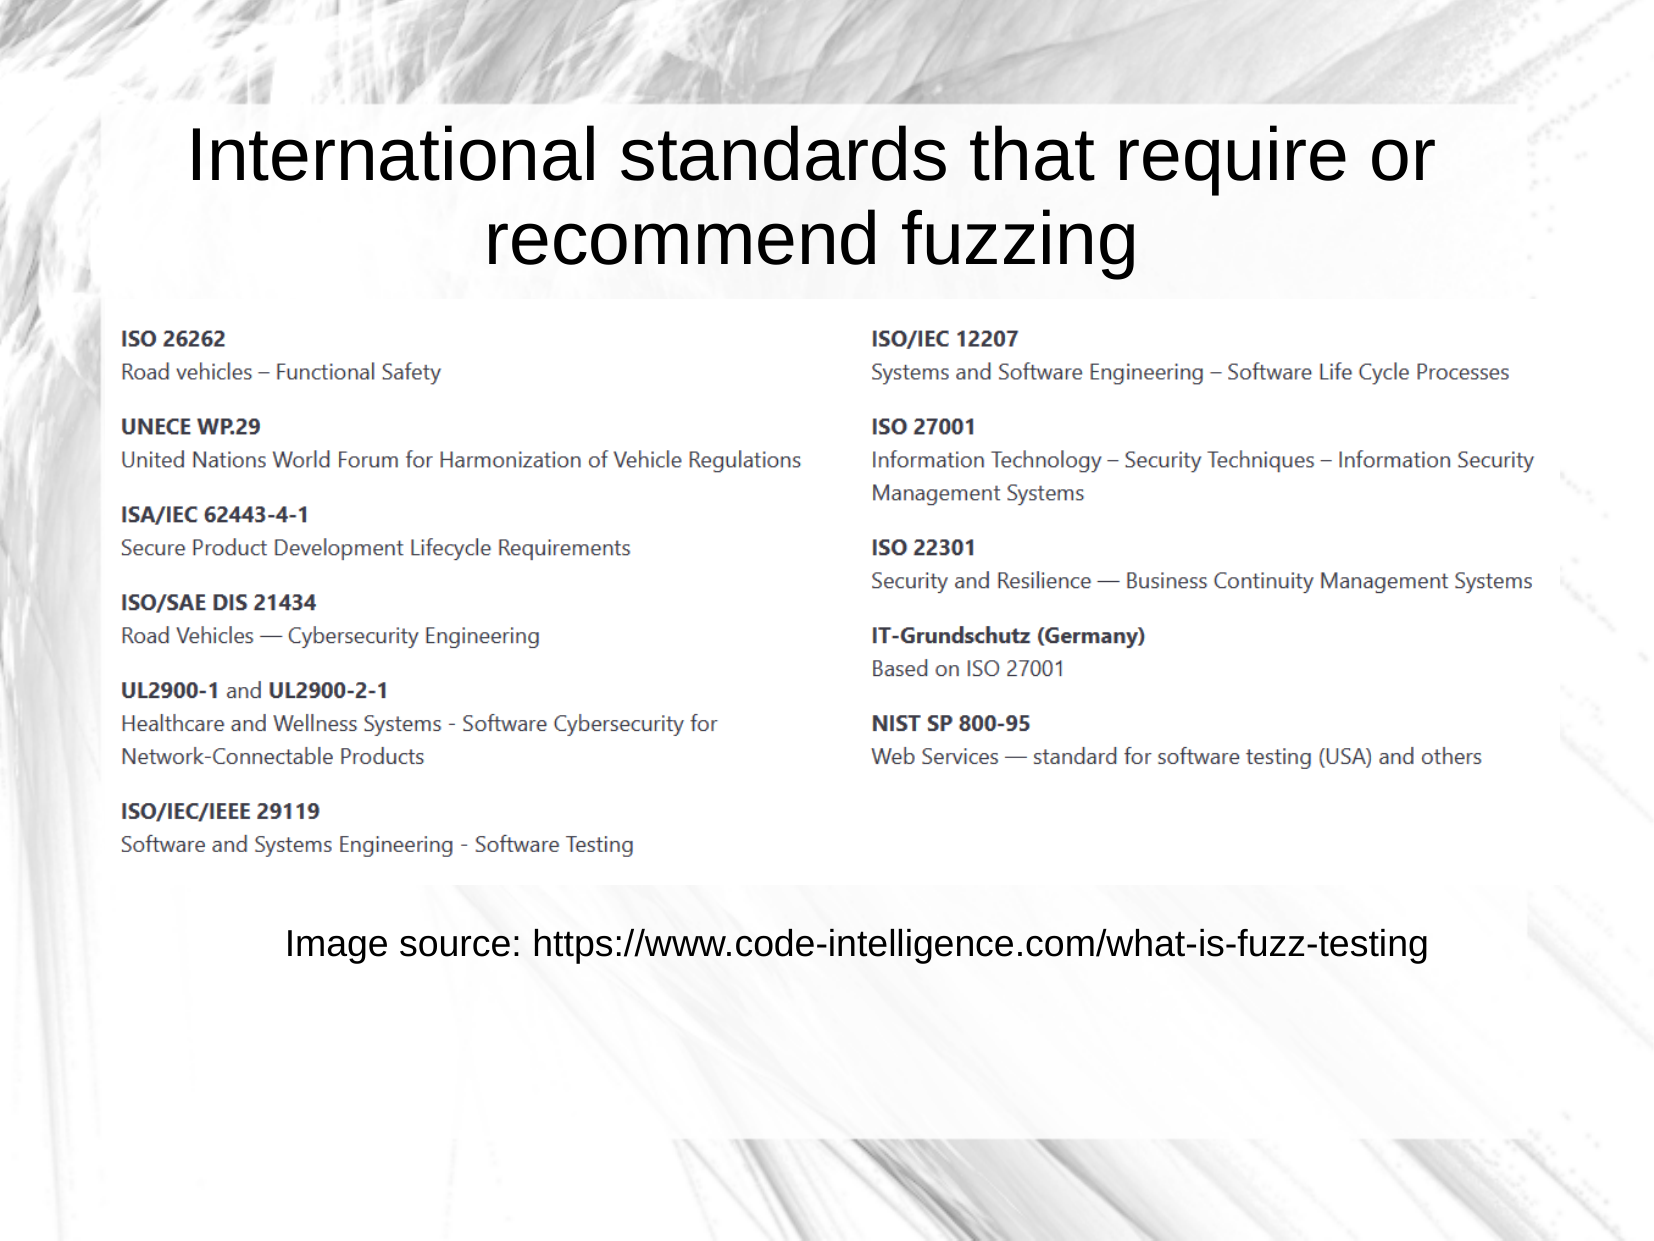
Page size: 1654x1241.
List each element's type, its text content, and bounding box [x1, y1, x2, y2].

picture [0, 0, 1654, 1241]
text_box Image source: https://www.code-intelligence.com/what-is-fuzz-testing [270, 915, 1445, 972]
title International standards that require or recommend fuzzing [118, 112, 1506, 281]
